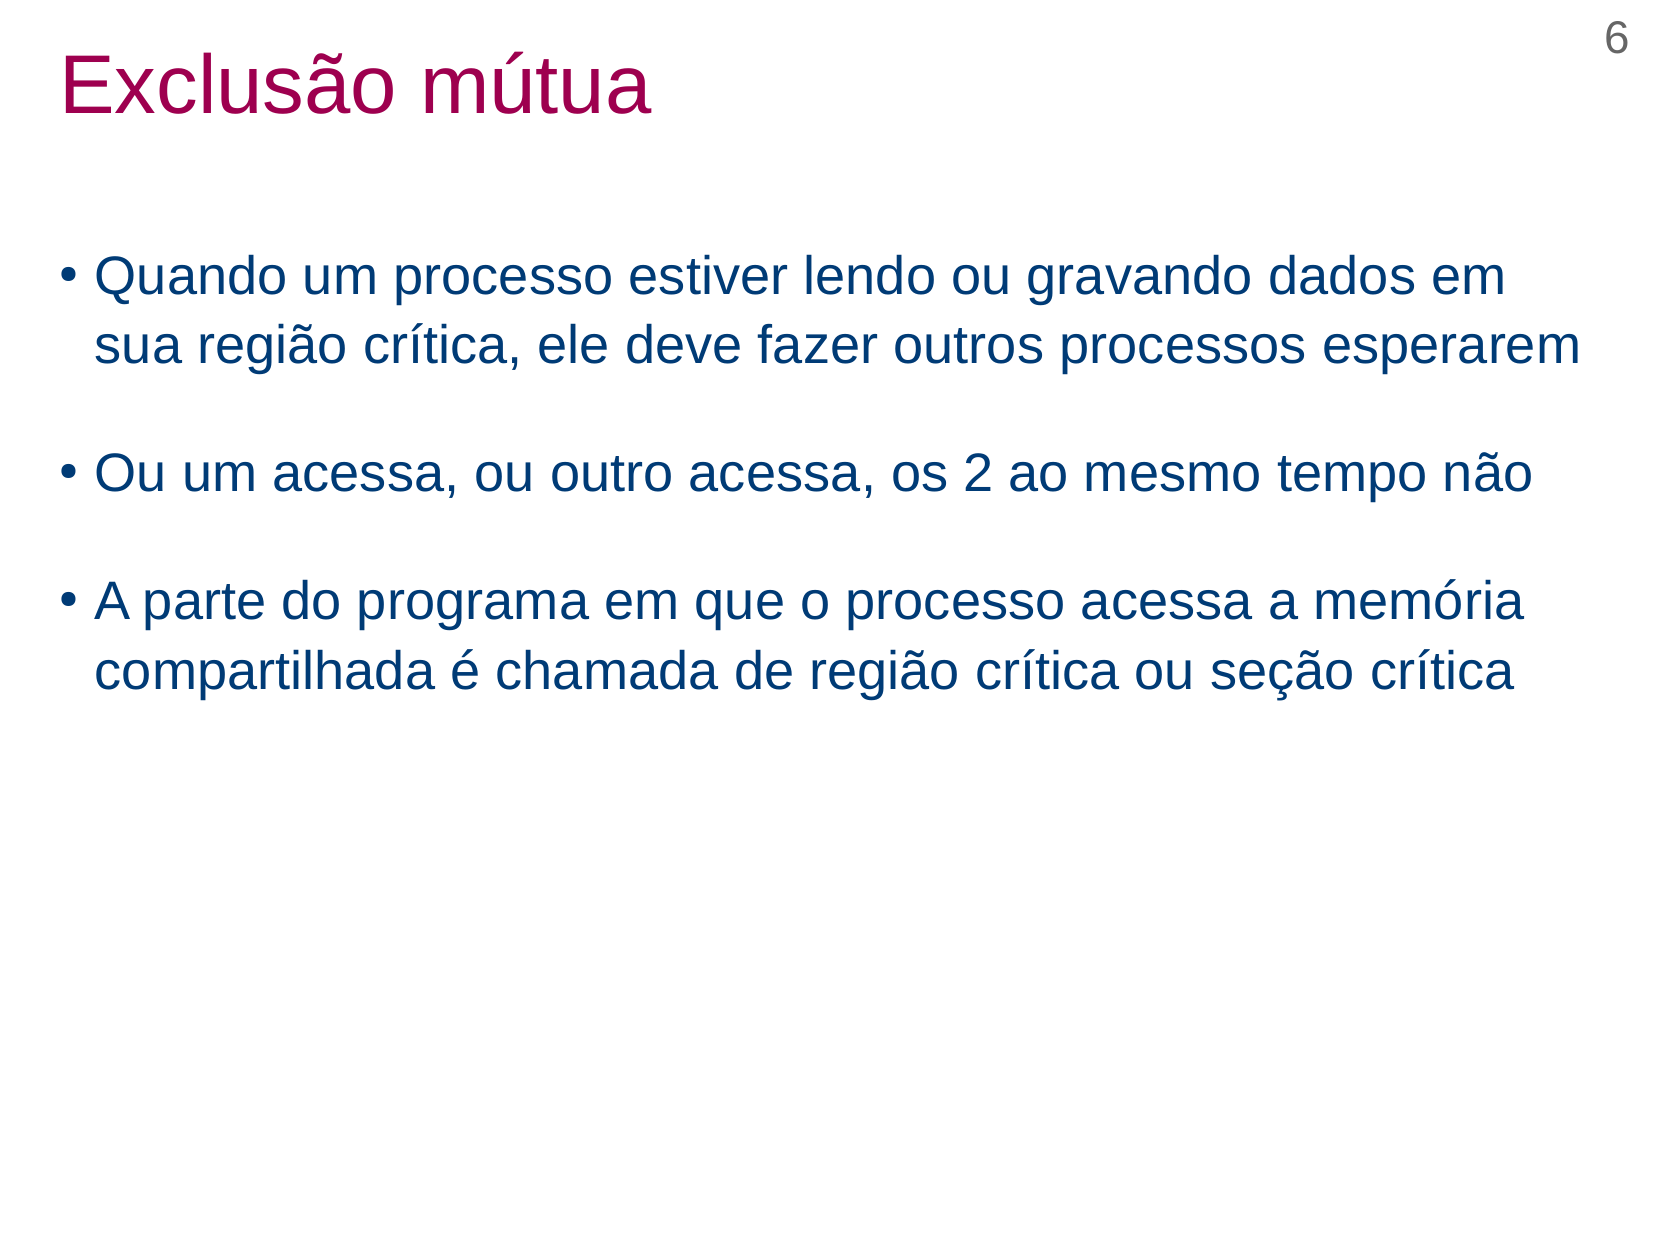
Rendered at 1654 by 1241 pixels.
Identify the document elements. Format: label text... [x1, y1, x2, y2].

title Exclusão mútua [59, 29, 1595, 148]
list Quando um processo estiver lendo ou gravando dados em sua região crítica, ele deve fazer outros processos esperarem Ou um acessa, ou outro acessa, os 2 ao mesmo tempo não A parte do programa em que o processo acessa a memória compartilhada é chamada de região crítica ou seção crítica [59, 236, 1595, 1211]
